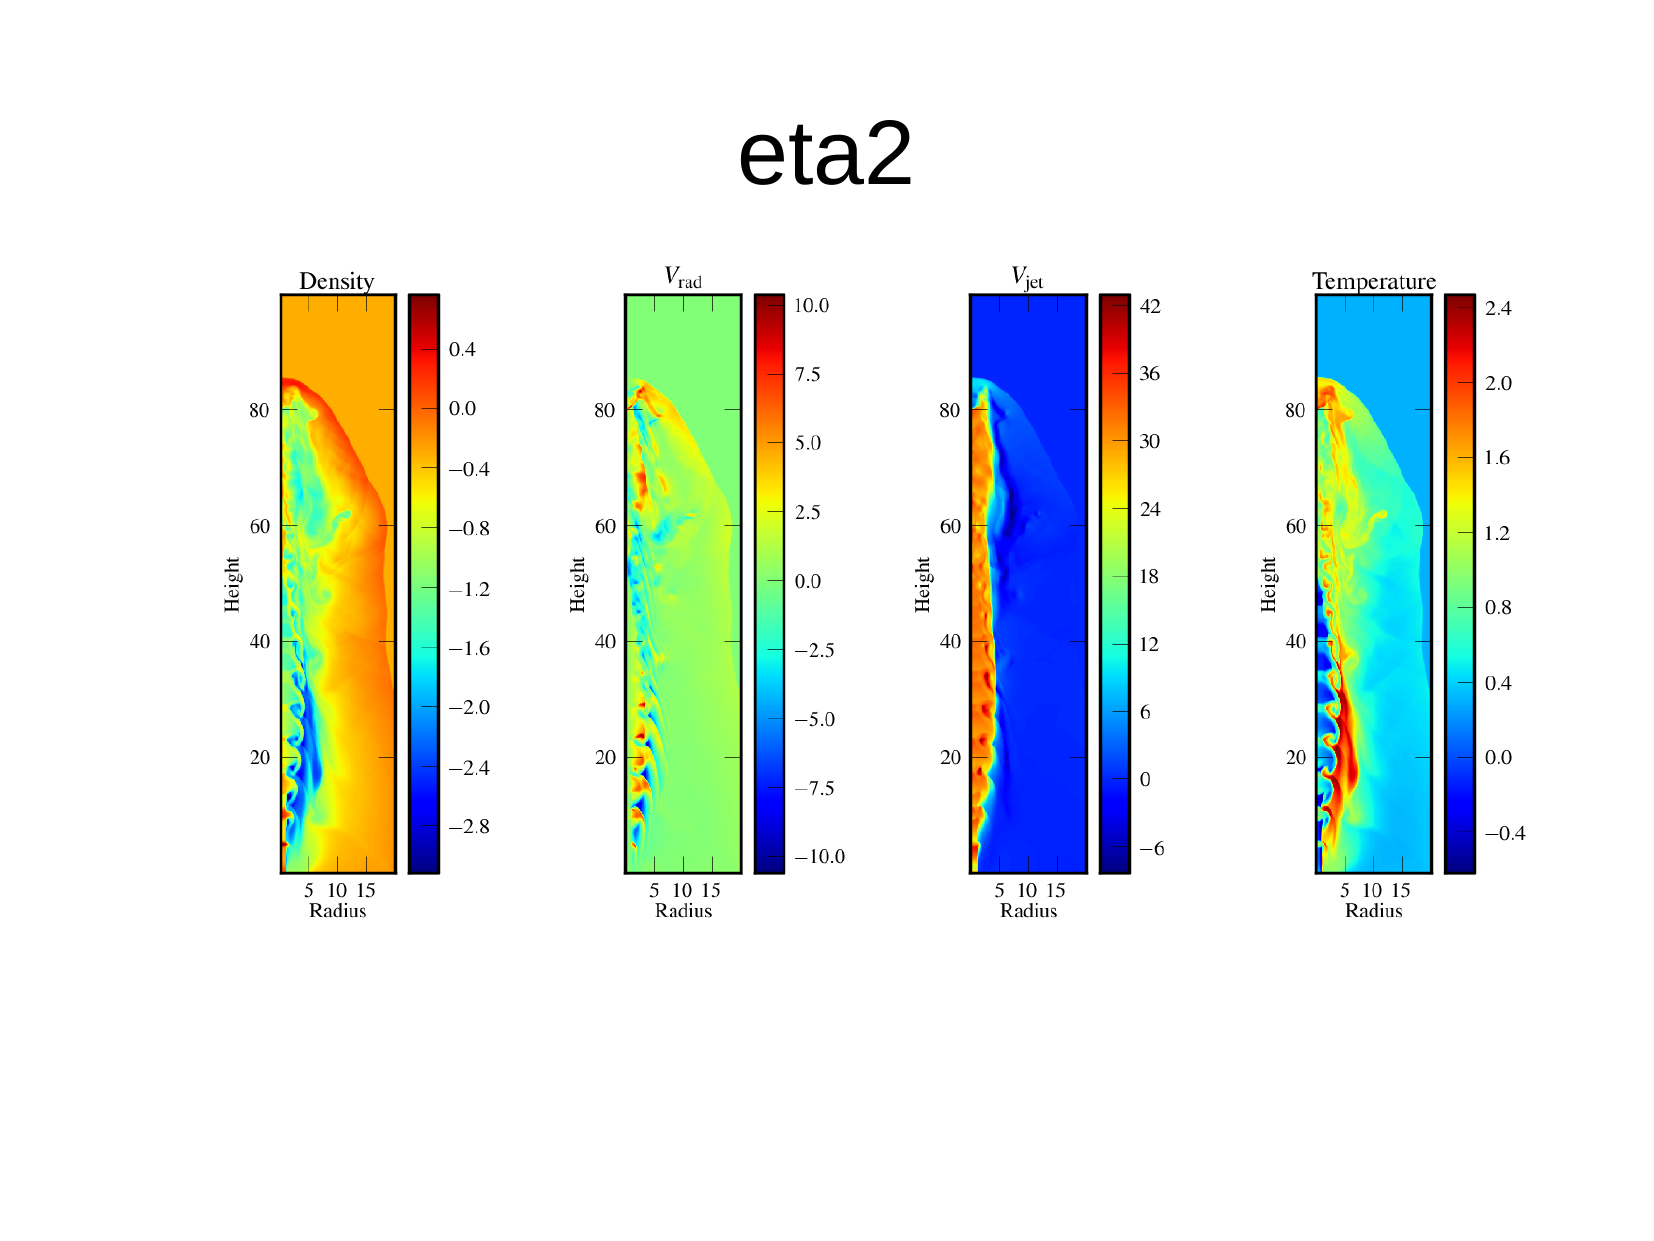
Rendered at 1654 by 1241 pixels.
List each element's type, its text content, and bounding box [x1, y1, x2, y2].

picture [0, 223, 1654, 945]
title eta2 [82, 56, 1571, 250]
